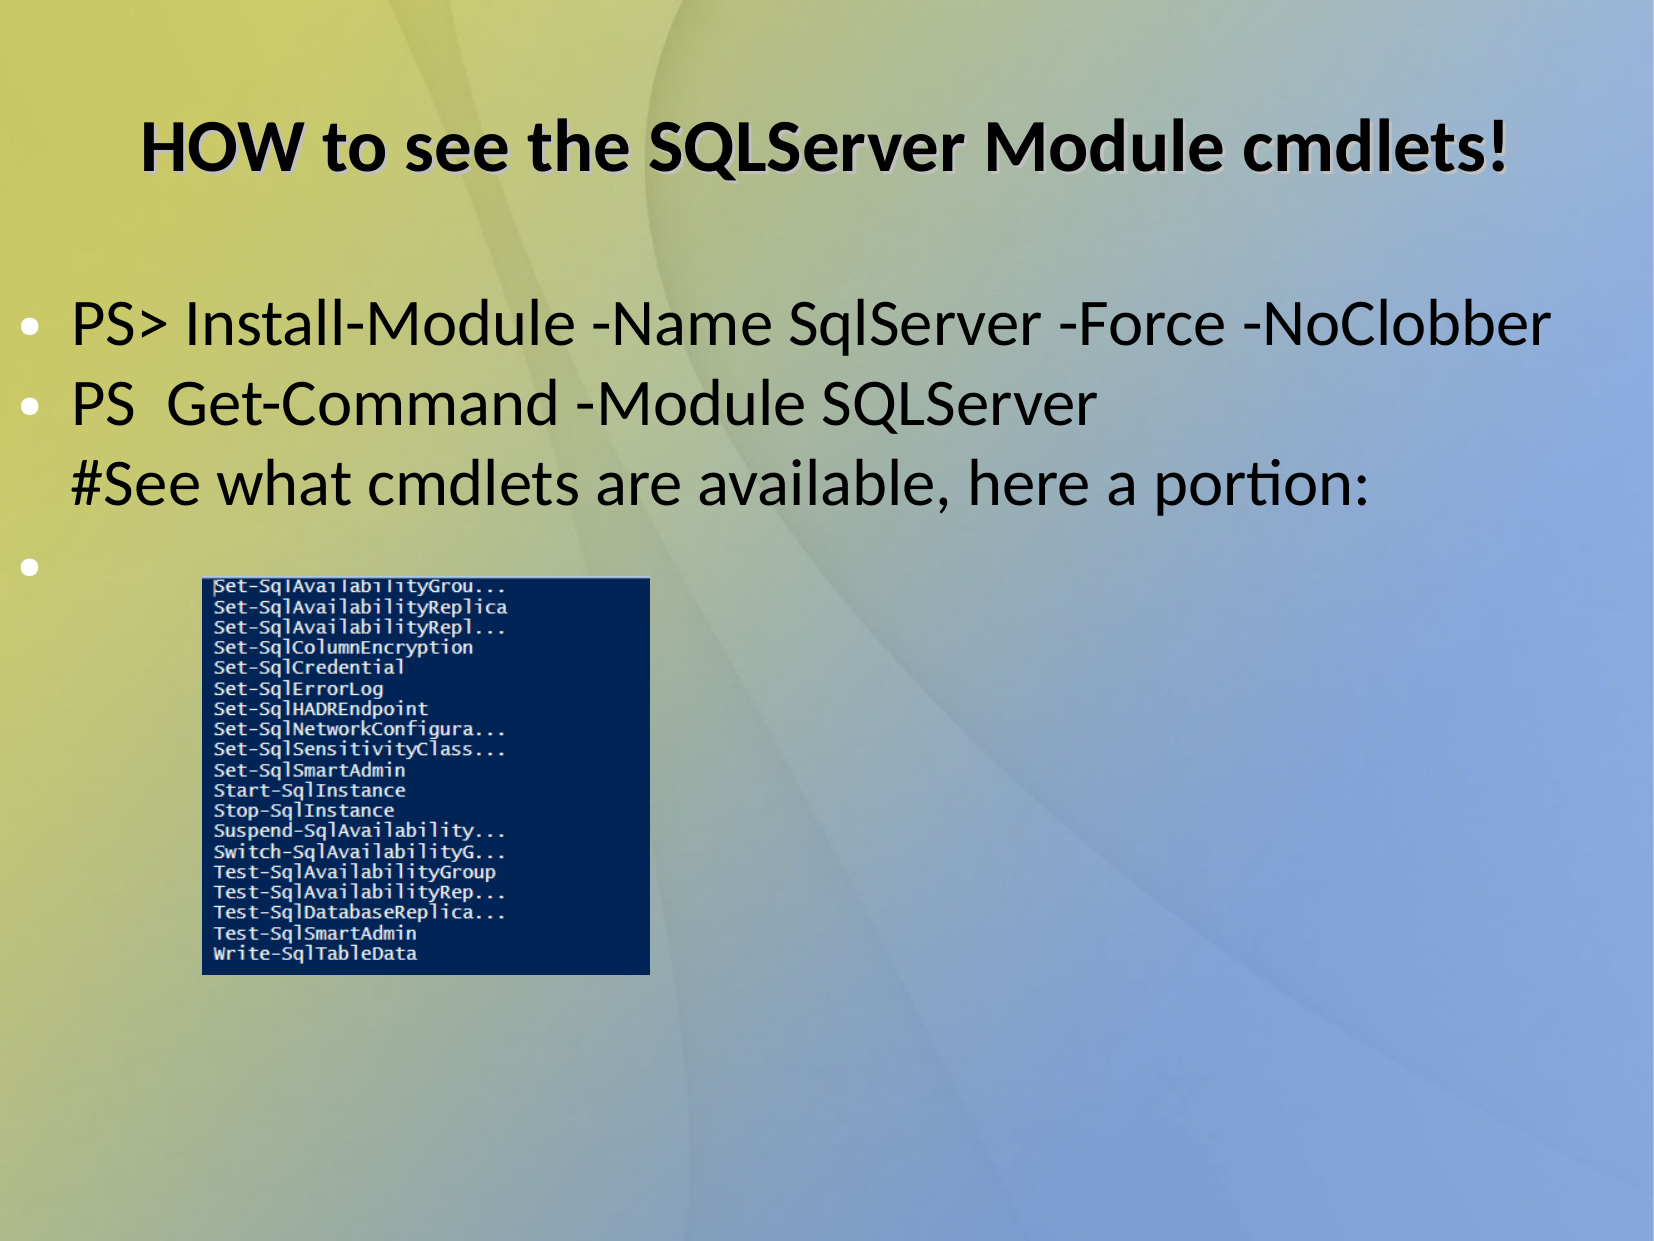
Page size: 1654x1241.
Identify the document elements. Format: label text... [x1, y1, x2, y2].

picture [202, 576, 650, 975]
picture [0, 0, 1654, 1241]
title HOW to see the SQLServer Module cmdlets! [82, 49, 1571, 257]
list PS> Install-Module -Name SqlServer -Force -NoClobber PS Get-Command -Module SQLServer #See what cmdlets are available, here a portion: [0, 295, 1625, 1015]
